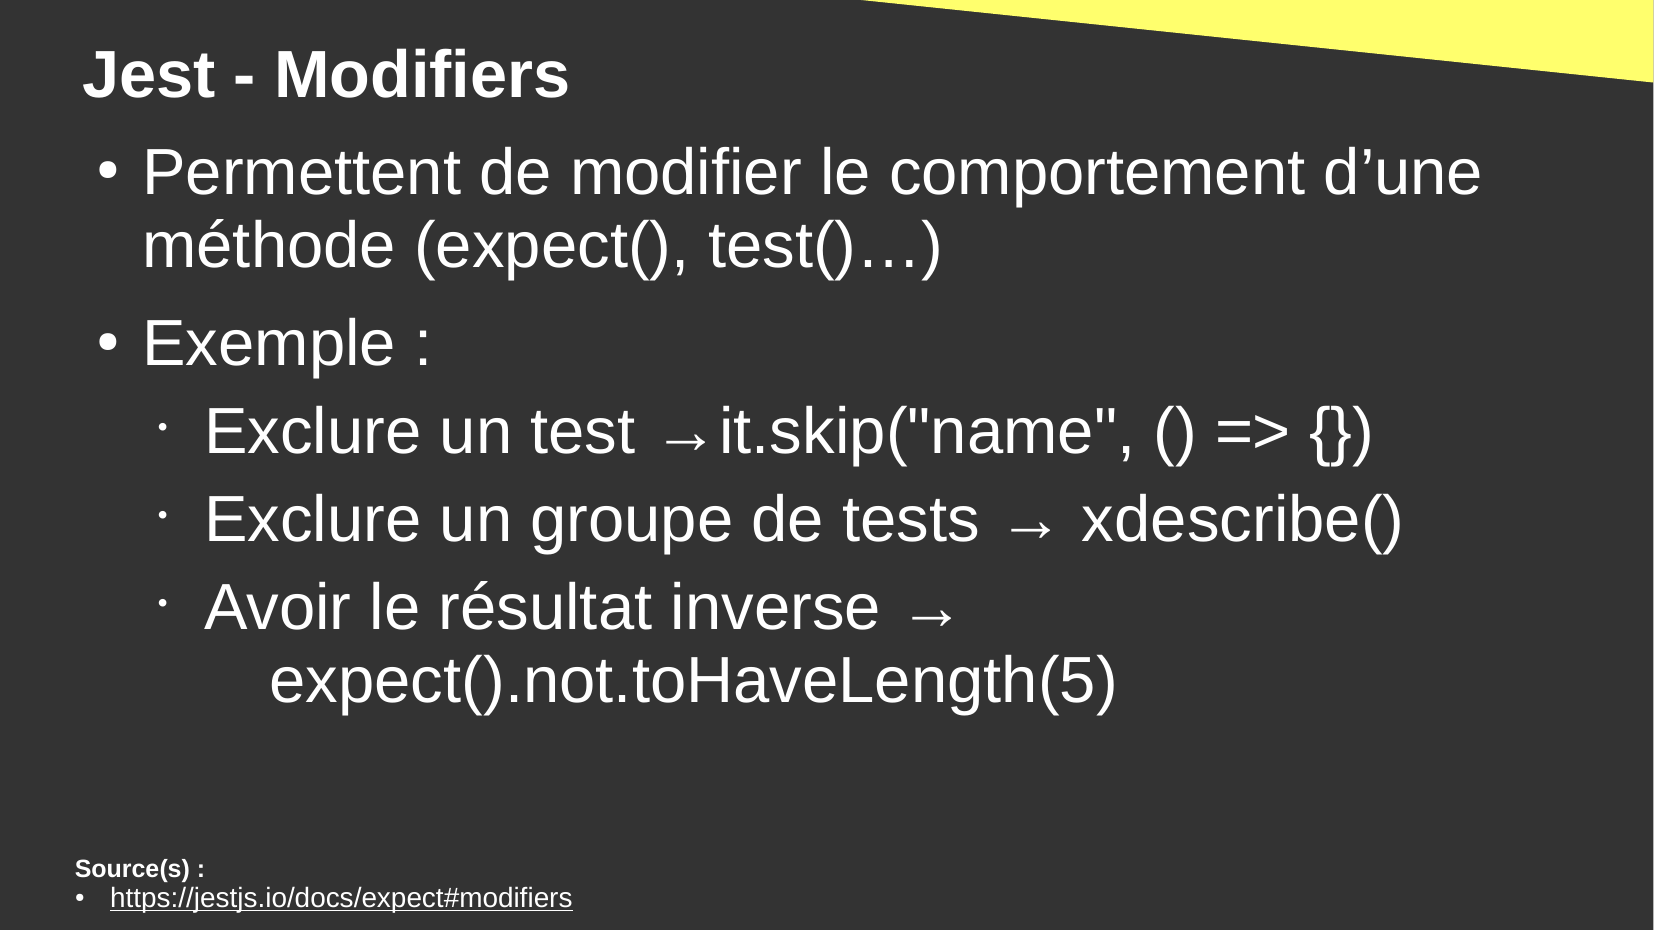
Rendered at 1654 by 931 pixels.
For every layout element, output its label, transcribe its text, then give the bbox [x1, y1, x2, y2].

list Permettent de modifier le comportement d’une méthode (expect(), test()…) Exemple : Exclure un test →it.skip("name", () => {}) Exclure un groupe de tests → xdescribe() Avoir le résultat inverse → expect().not.toHaveLength(5) [80, 135, 1619, 721]
text_box [861, 0, 1654, 83]
title Jest - Modifiers [82, 37, 799, 114]
text_box Source(s) : https://jestjs.io/docs/expect#modifiers [60, 821, 1546, 922]
